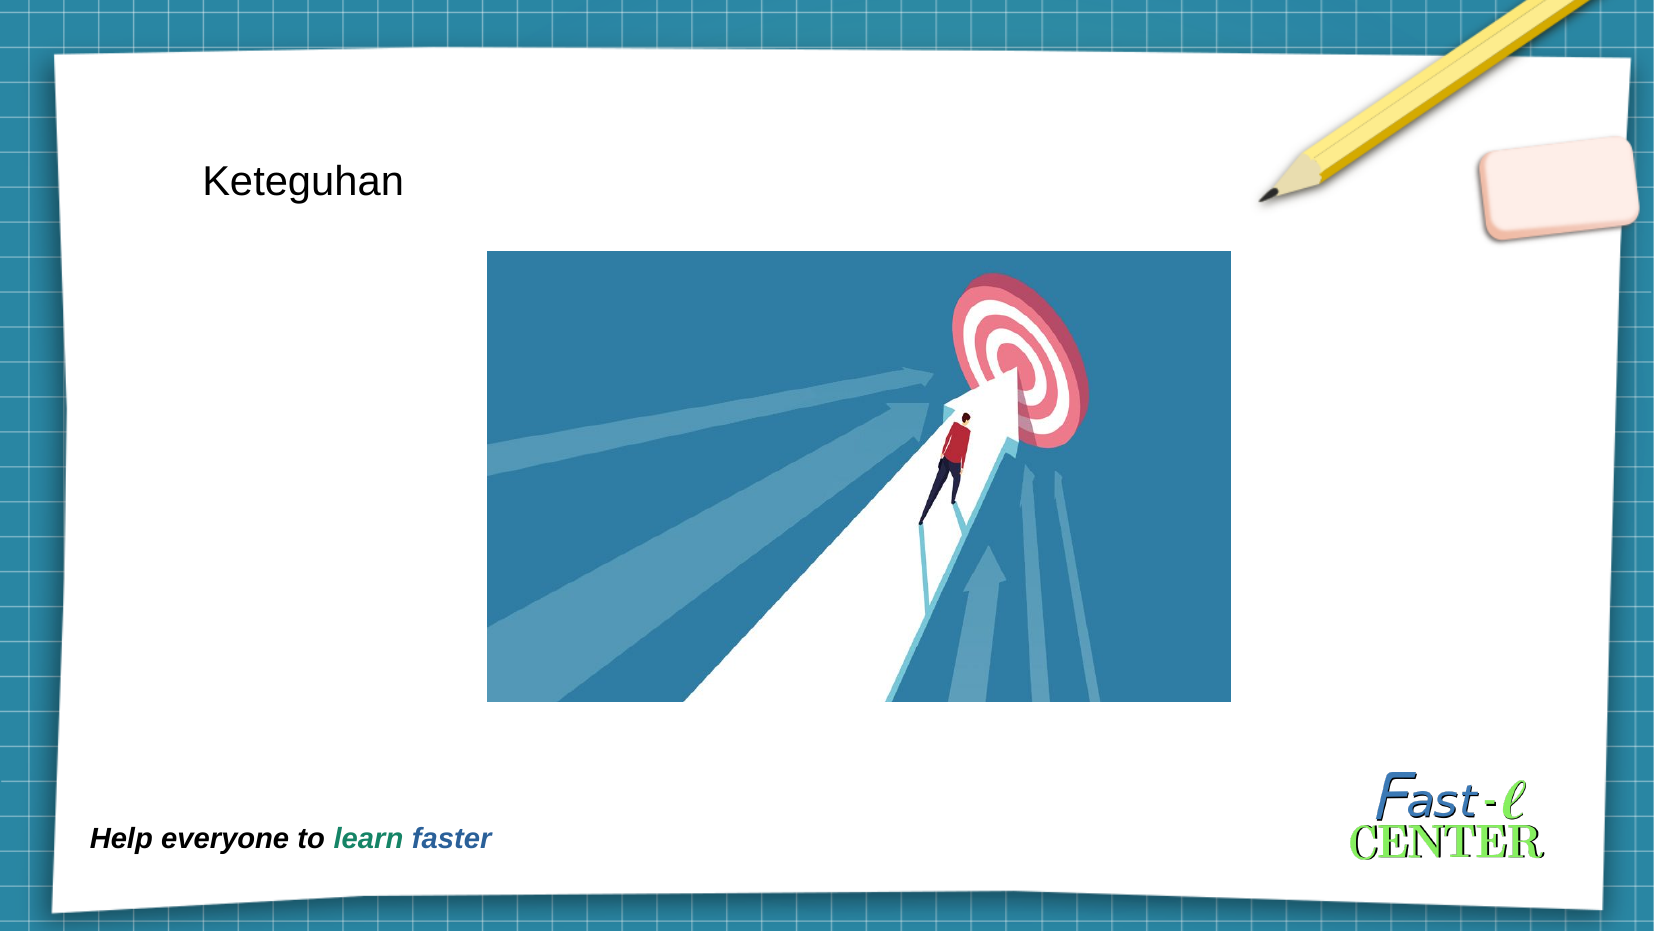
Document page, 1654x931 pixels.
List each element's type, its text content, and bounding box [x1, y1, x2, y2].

text_box Keteguhan [187, 150, 451, 215]
text_box Help everyone to learn faster [75, 814, 507, 863]
picture [0, 0, 1654, 931]
